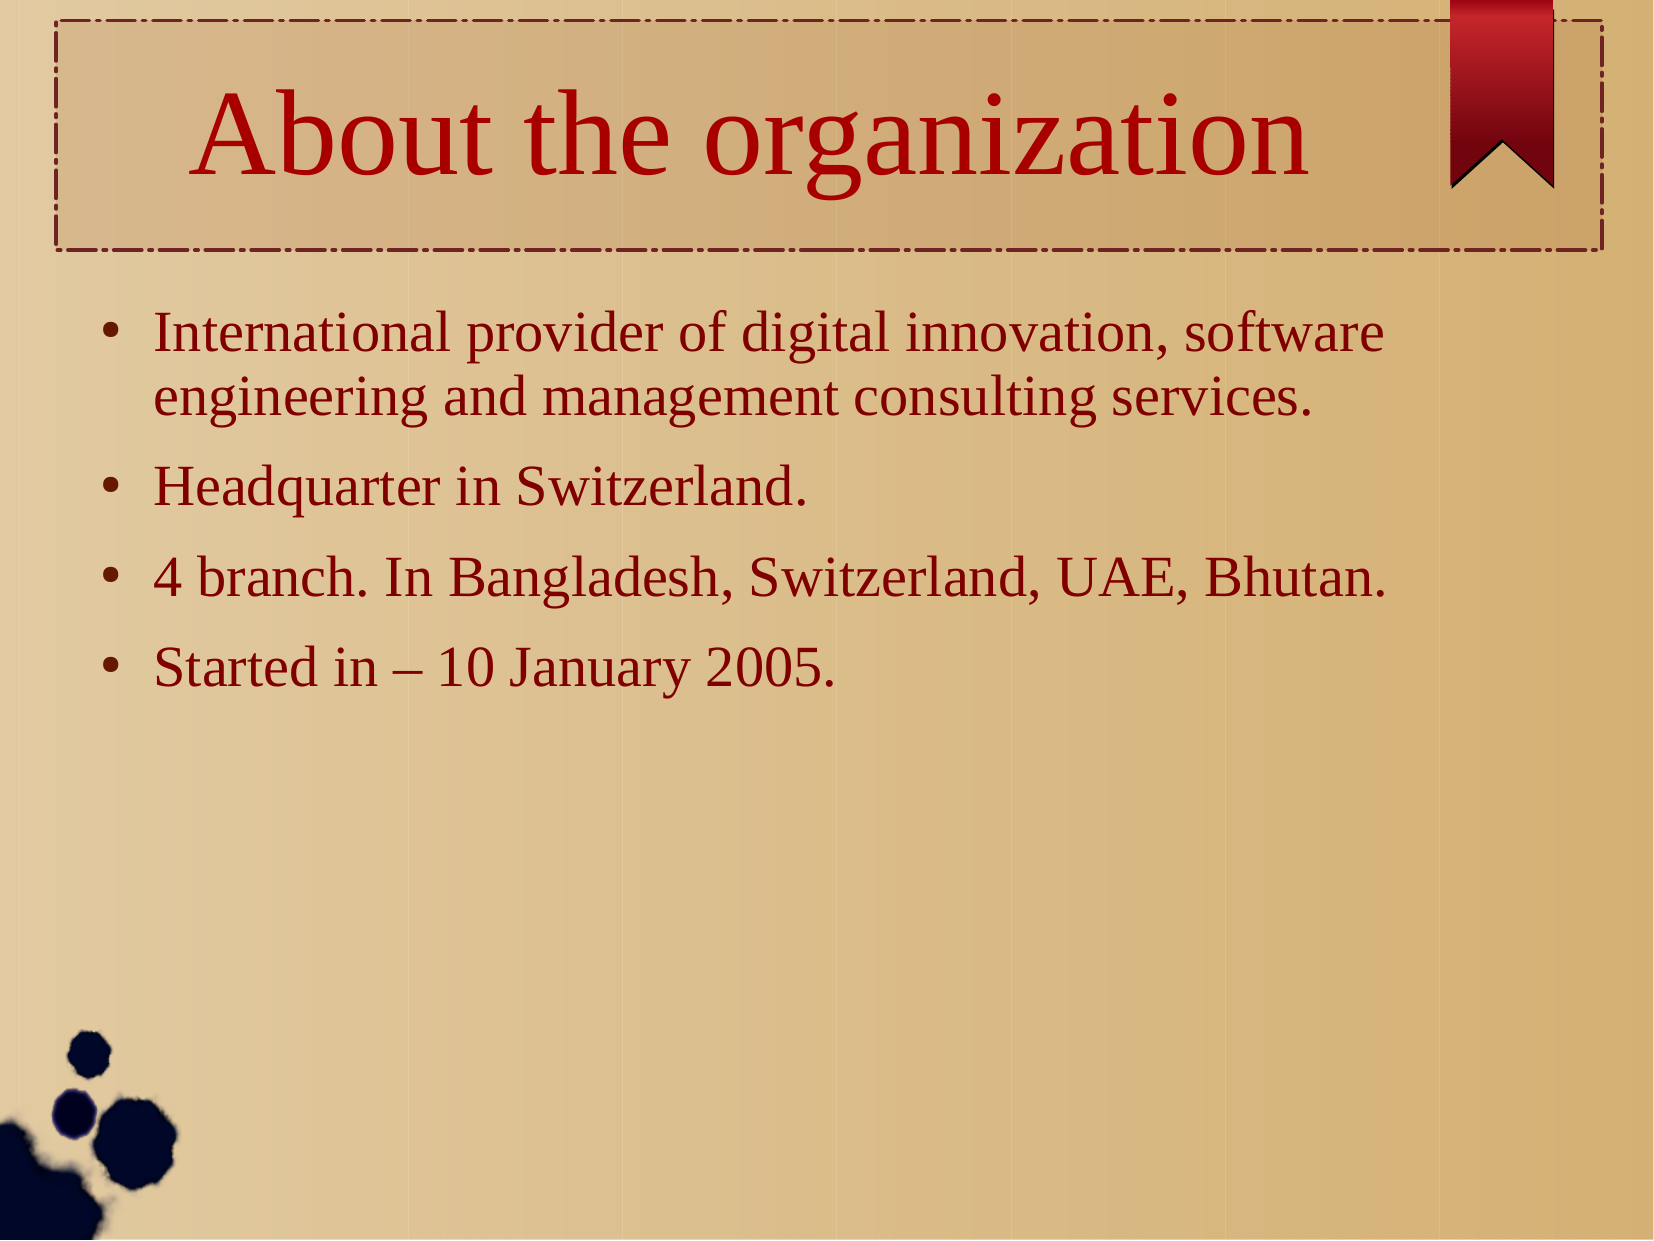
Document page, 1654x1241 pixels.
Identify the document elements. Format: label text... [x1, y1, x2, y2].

list International provider of digital innovation, software engineering and management consulting services. Headquarter in Switzerland. 4 branch. In Bangladesh, Switzerland, UAE, Bhutan. Started in – 10 January 2005. [82, 299, 1571, 1019]
title About the organization [59, 15, 1441, 252]
